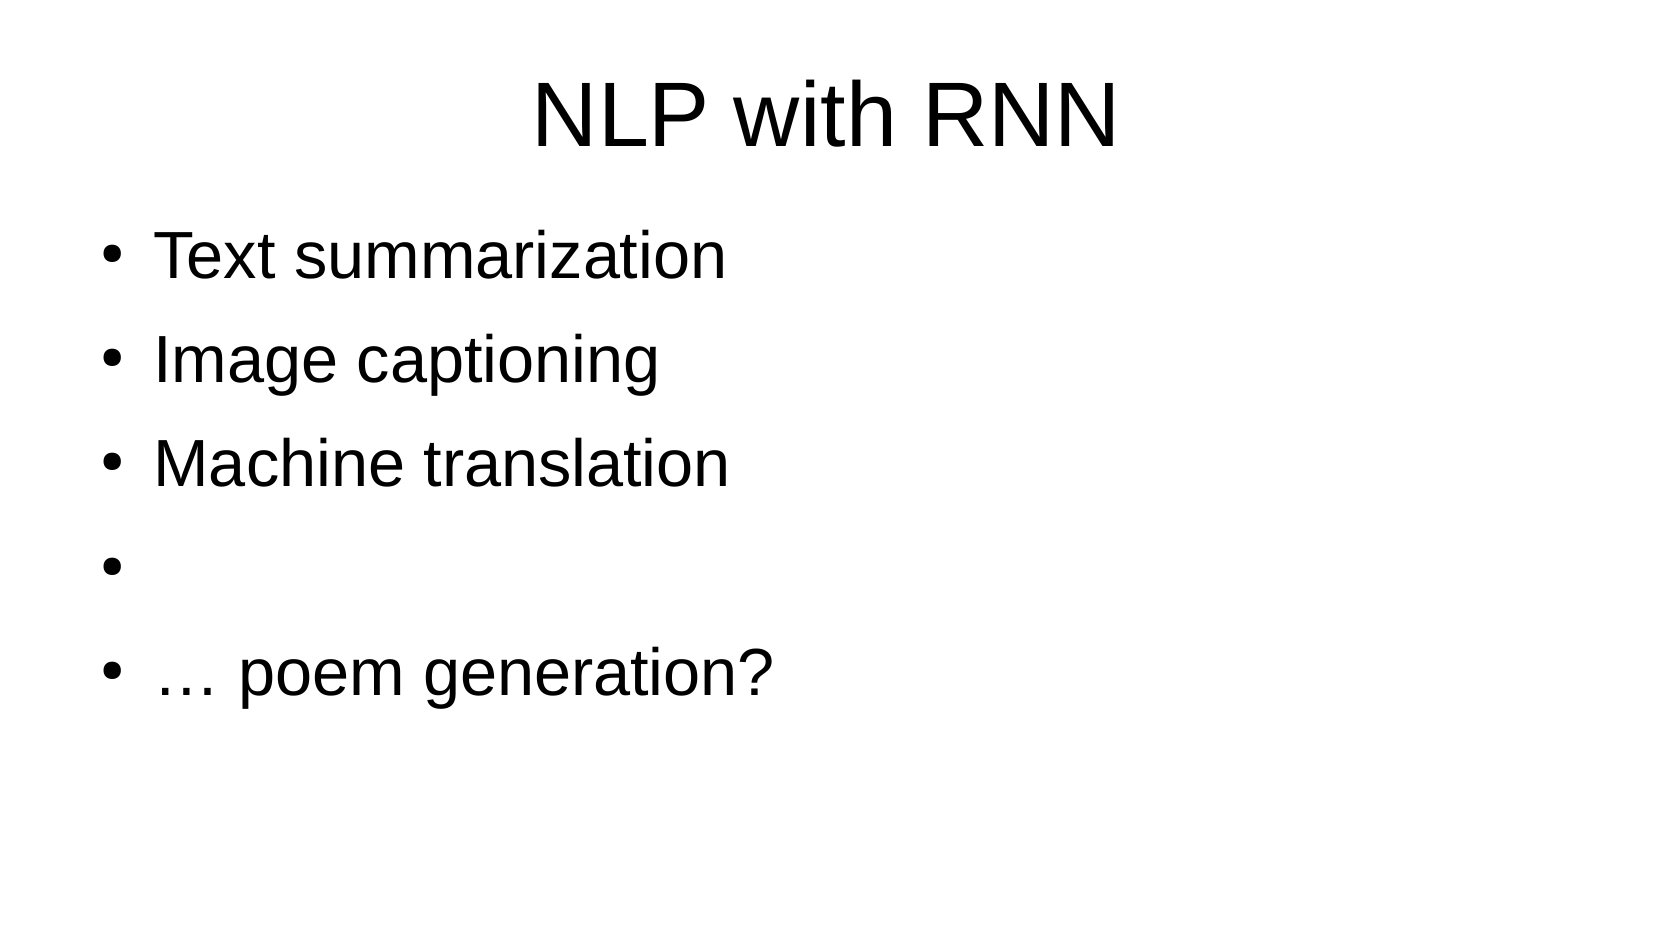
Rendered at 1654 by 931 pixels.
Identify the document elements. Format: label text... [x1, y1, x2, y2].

title NLP with RNN [82, 37, 1571, 193]
list Text summarization Image captioning Machine translation … poem generation? [82, 217, 1571, 758]
